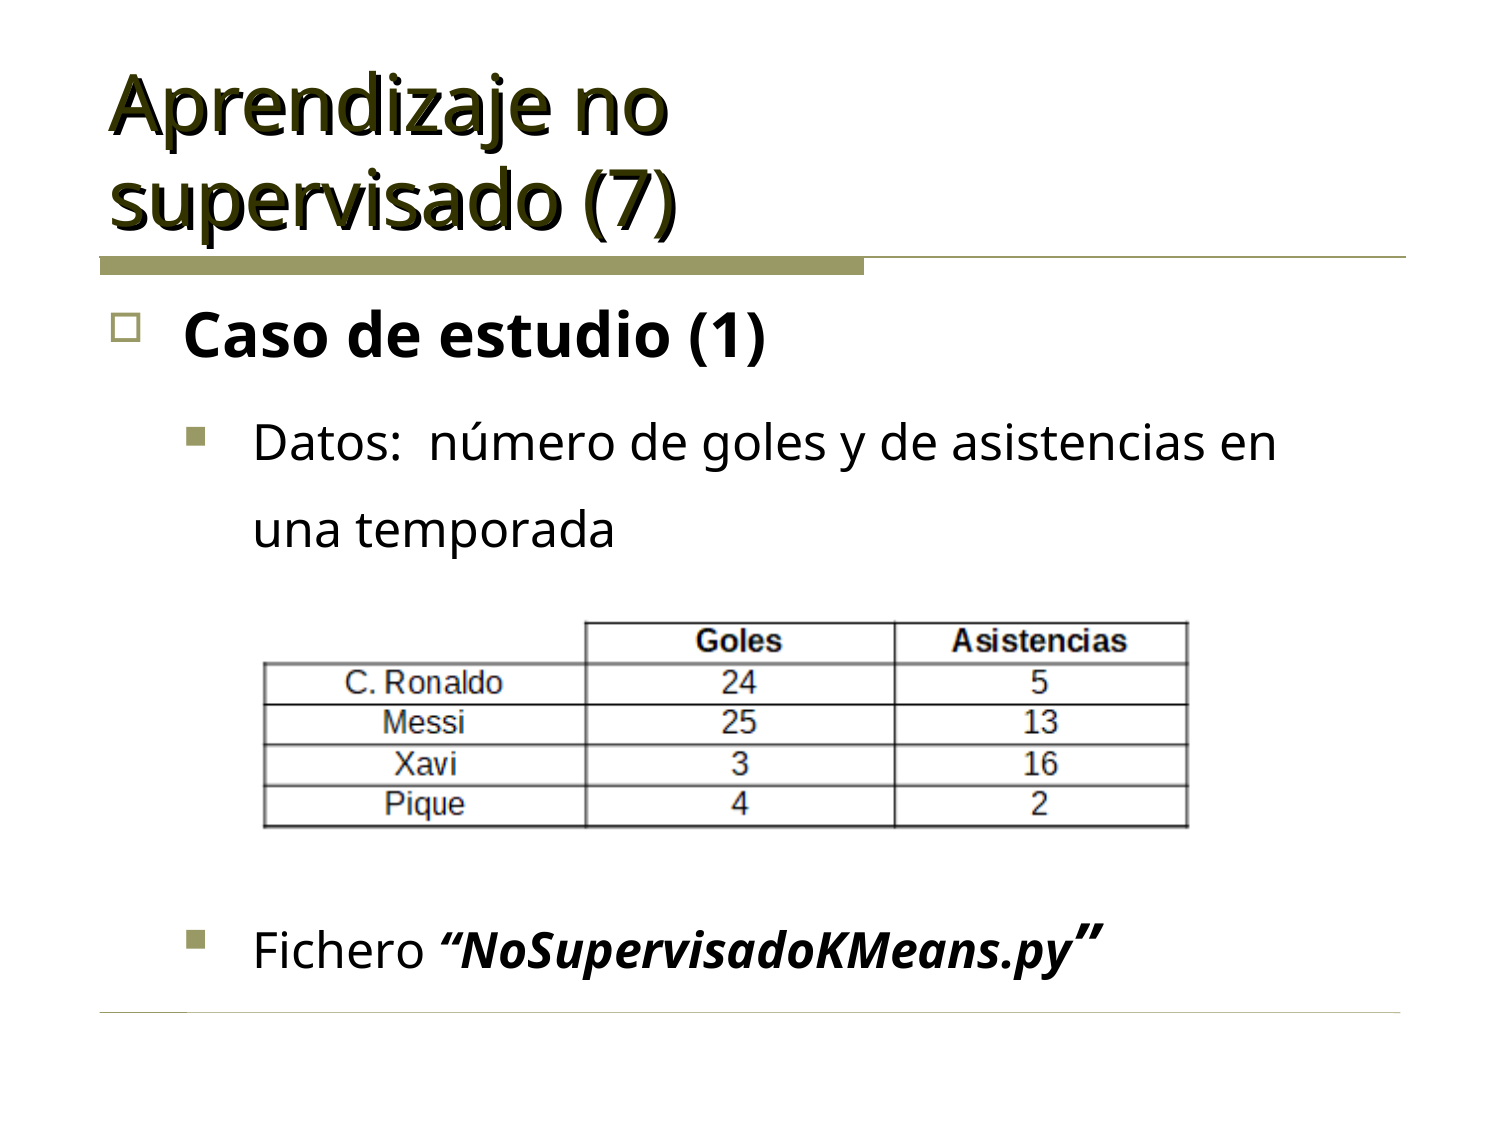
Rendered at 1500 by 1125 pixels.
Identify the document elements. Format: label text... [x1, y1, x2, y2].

title Aprendizaje no supervisado (7) [94, 50, 1407, 250]
picture [218, 559, 1275, 881]
list Caso de estudio (1) Datos: número de goles y de asistencias en una temporada Fichero “NoSupervisadoKMeans.py” [92, 287, 1353, 1013]
